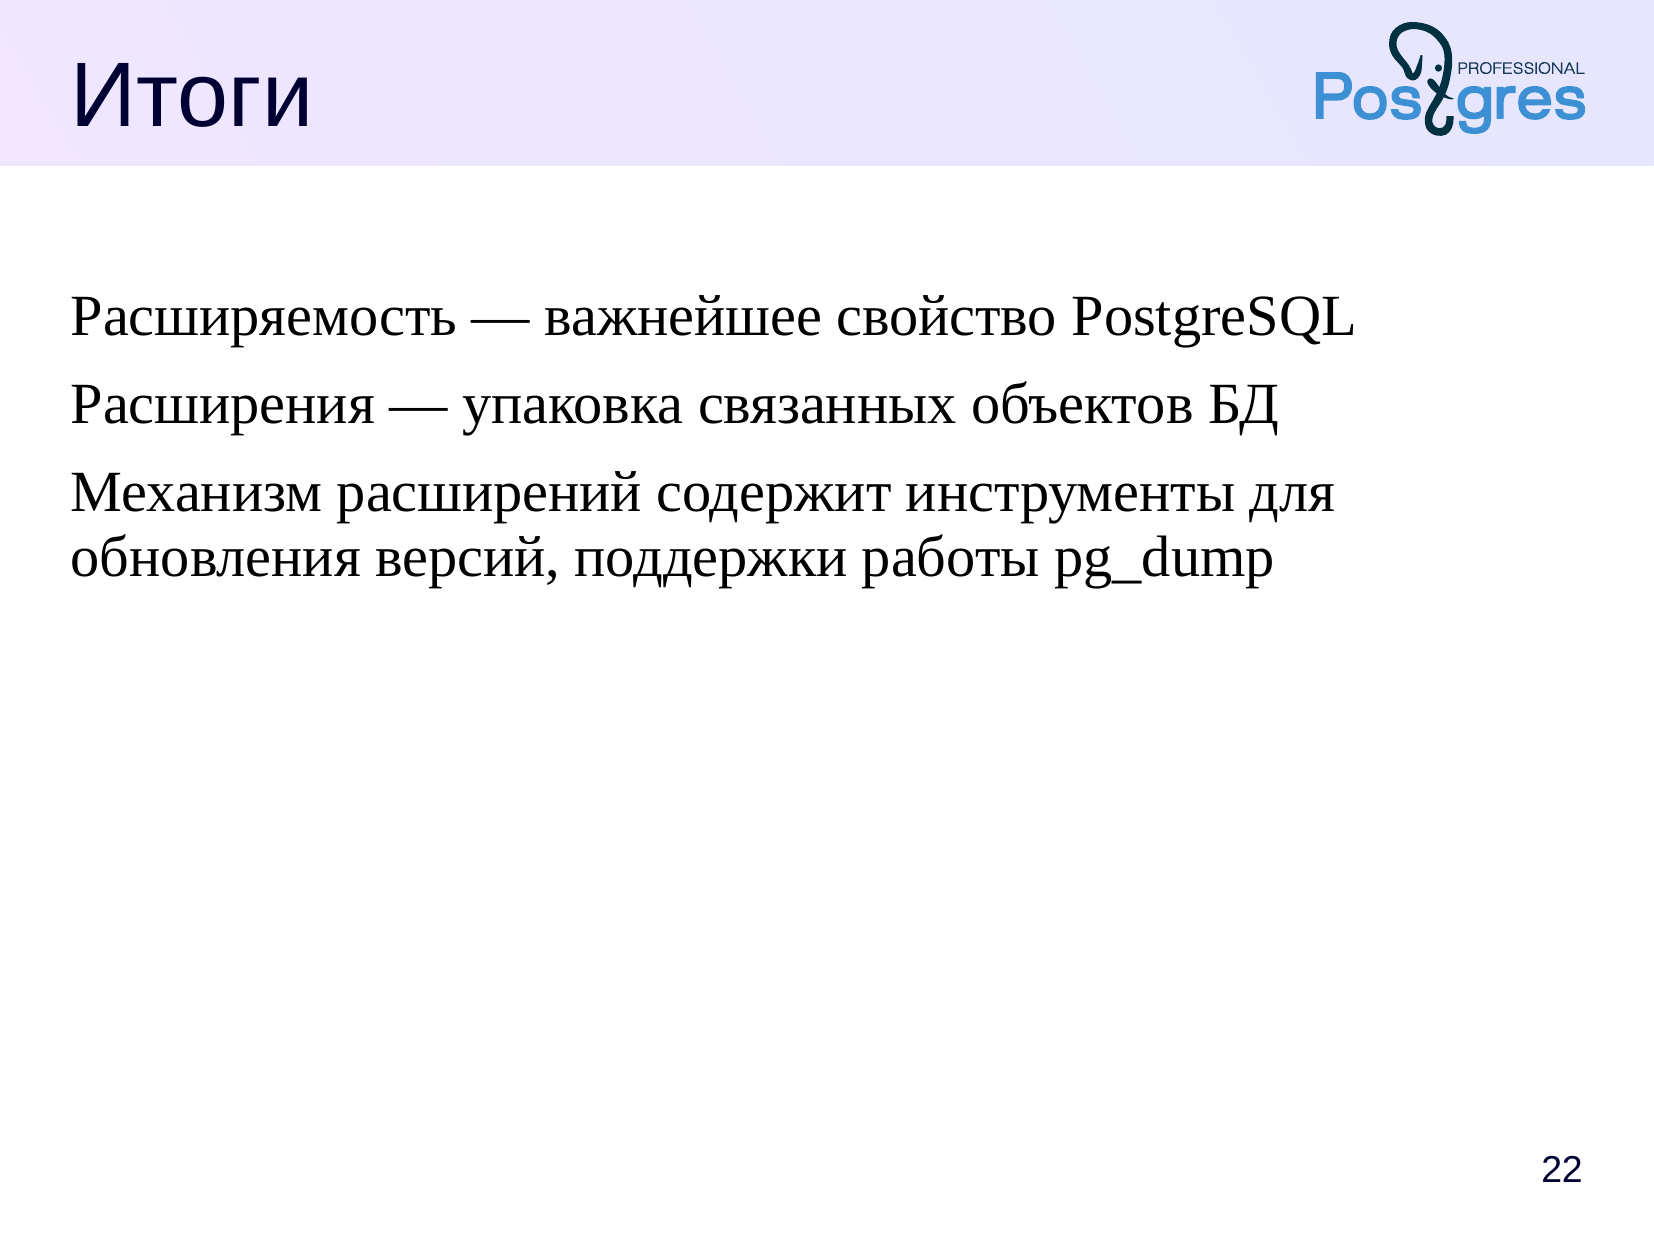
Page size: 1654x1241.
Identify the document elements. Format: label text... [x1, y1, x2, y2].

list Расширяемость — важнейшее свойство PostgreSQL Расширения — упаковка связанных объектов БД Механизм расширений содержит инструменты для обновления версий, поддержки работы pg_dump [70, 283, 1583, 1134]
title Итоги [70, 43, 1241, 147]
